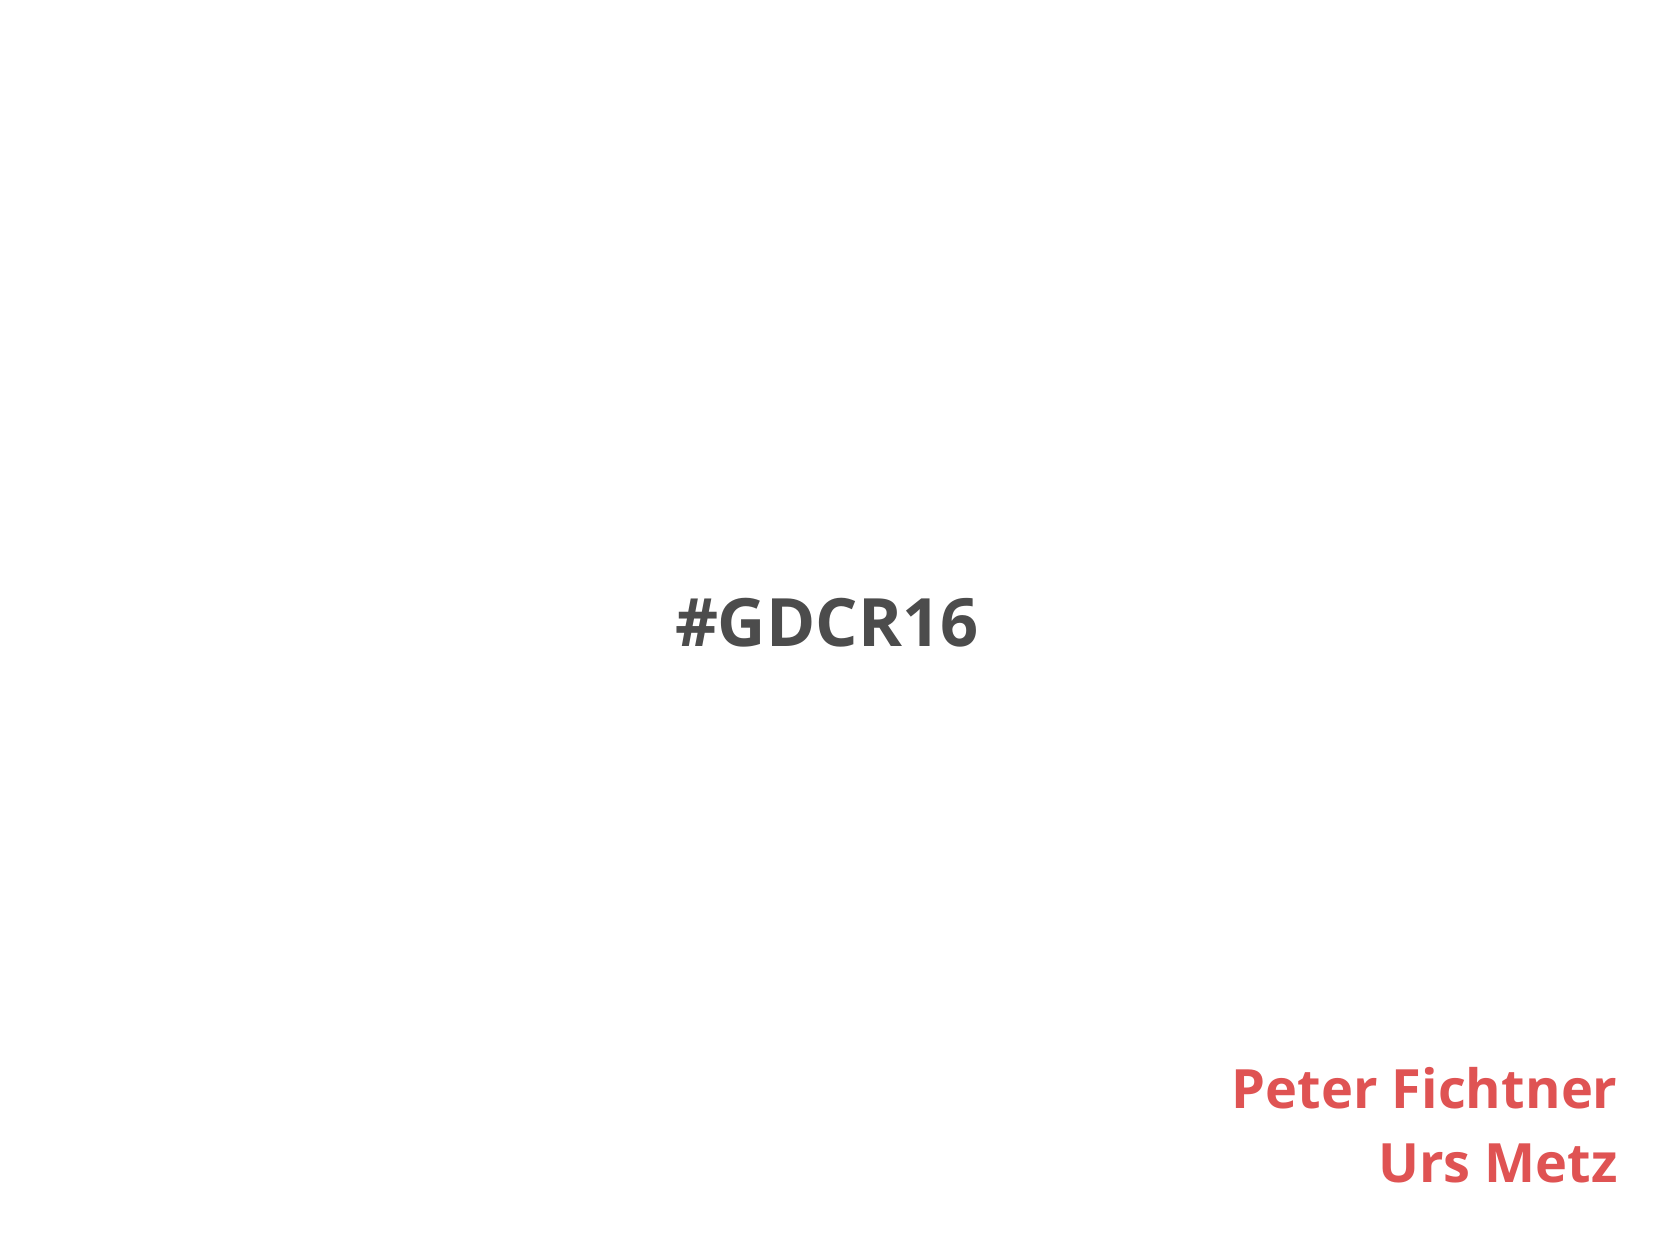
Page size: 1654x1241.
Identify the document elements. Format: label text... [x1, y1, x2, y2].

subtitle #GDCR16 [82, 578, 1571, 662]
text_box Peter Fichtner Urs Metz [708, 1037, 1619, 1212]
